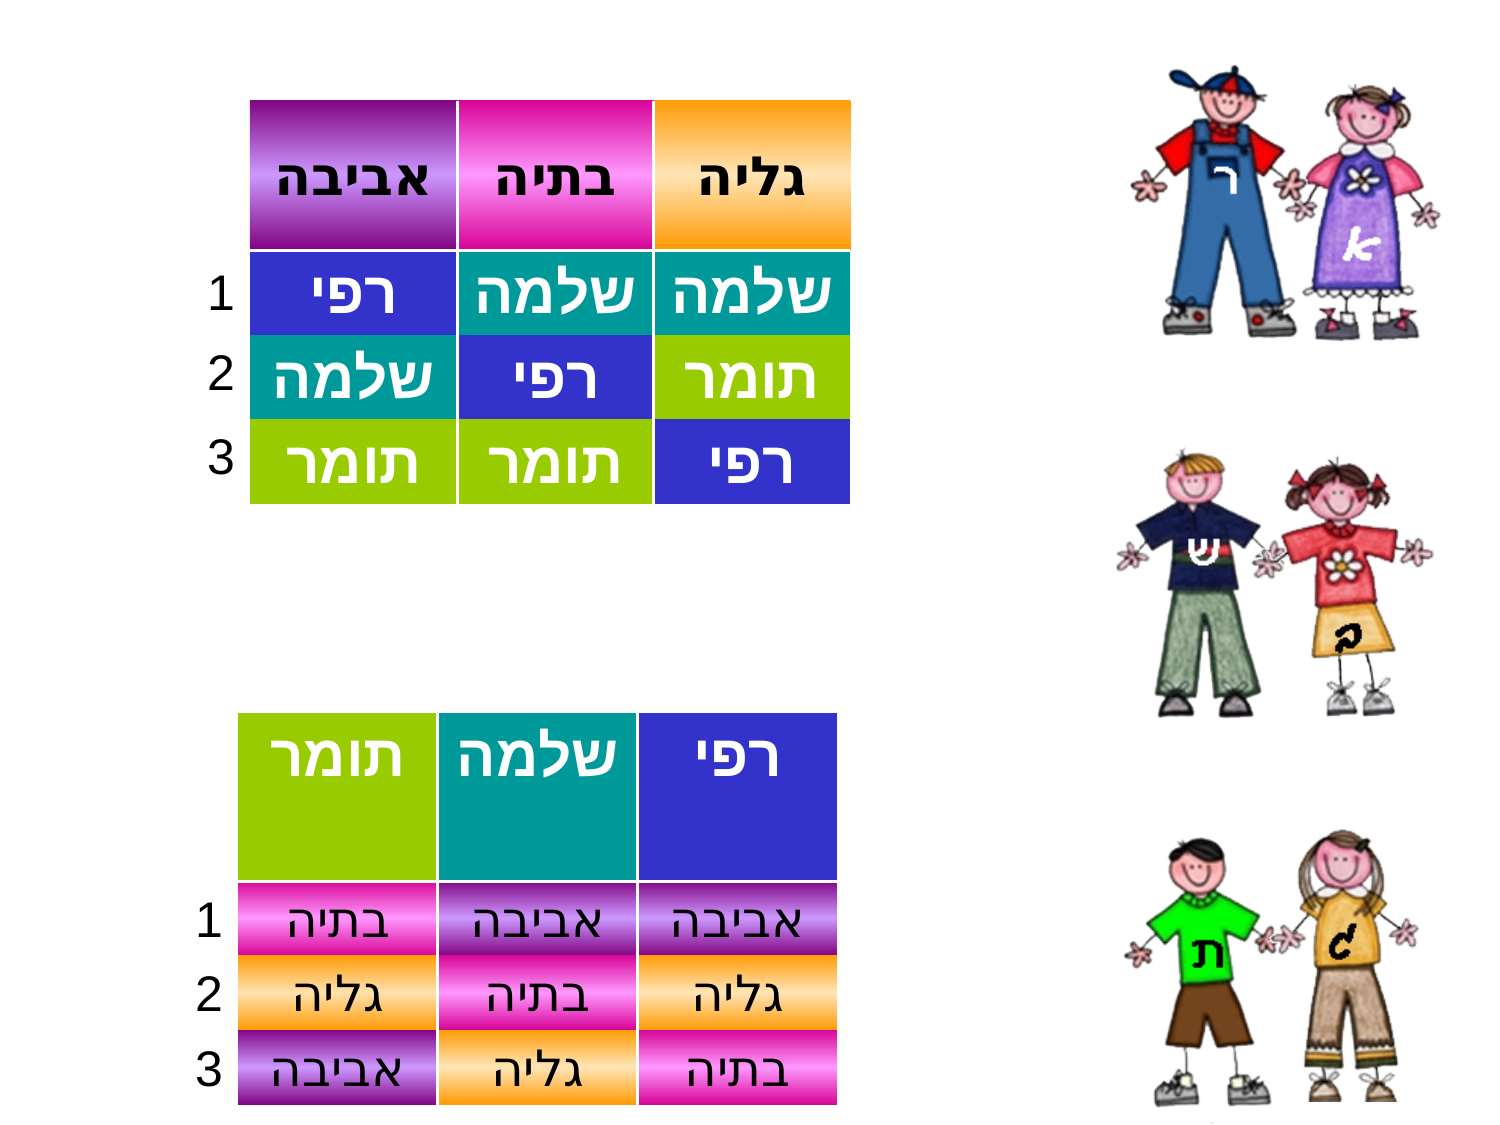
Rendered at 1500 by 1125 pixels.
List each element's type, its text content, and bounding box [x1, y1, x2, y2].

table_header בתיה [459, 101, 652, 249]
table_cell בתיה [639, 1031, 837, 1105]
table_header [188, 713, 237, 881]
table_cell בתיה [238, 883, 436, 956]
table_cell רפי [655, 419, 850, 504]
table_cell 1 [188, 250, 250, 333]
picture [1093, 420, 1453, 738]
table_header רפי [639, 713, 837, 880]
table_cell רפי [459, 335, 652, 419]
table_cell אביבה [639, 883, 837, 956]
table_cell 2 [188, 957, 237, 1029]
table_cell גליה [439, 1031, 636, 1105]
table_cell גליה [238, 956, 436, 1031]
table_cell גליה [639, 956, 837, 1031]
table_cell 2 [188, 336, 250, 408]
table_cell 3 [188, 411, 250, 504]
table_cell רפי [250, 252, 456, 335]
table_header [188, 101, 250, 250]
table_cell 1 [188, 882, 237, 955]
table_cell 3 [188, 1032, 237, 1105]
picture [1098, 812, 1446, 1124]
table_cell אביבה [238, 1031, 436, 1105]
table_header תומר [238, 713, 436, 880]
table_cell שלמה [250, 335, 456, 419]
table_cell תומר [459, 419, 652, 504]
table_header אביבה [250, 101, 456, 249]
picture [1100, 37, 1477, 371]
table_cell תומר [250, 419, 456, 504]
table_cell שלמה [655, 252, 850, 335]
table_header שלמה [439, 713, 636, 880]
table_cell אביבה [439, 883, 636, 956]
table_cell תומר [655, 335, 850, 419]
table_cell שלמה [459, 252, 652, 335]
table_header גליה [655, 101, 850, 249]
table_cell בתיה [439, 956, 636, 1031]
